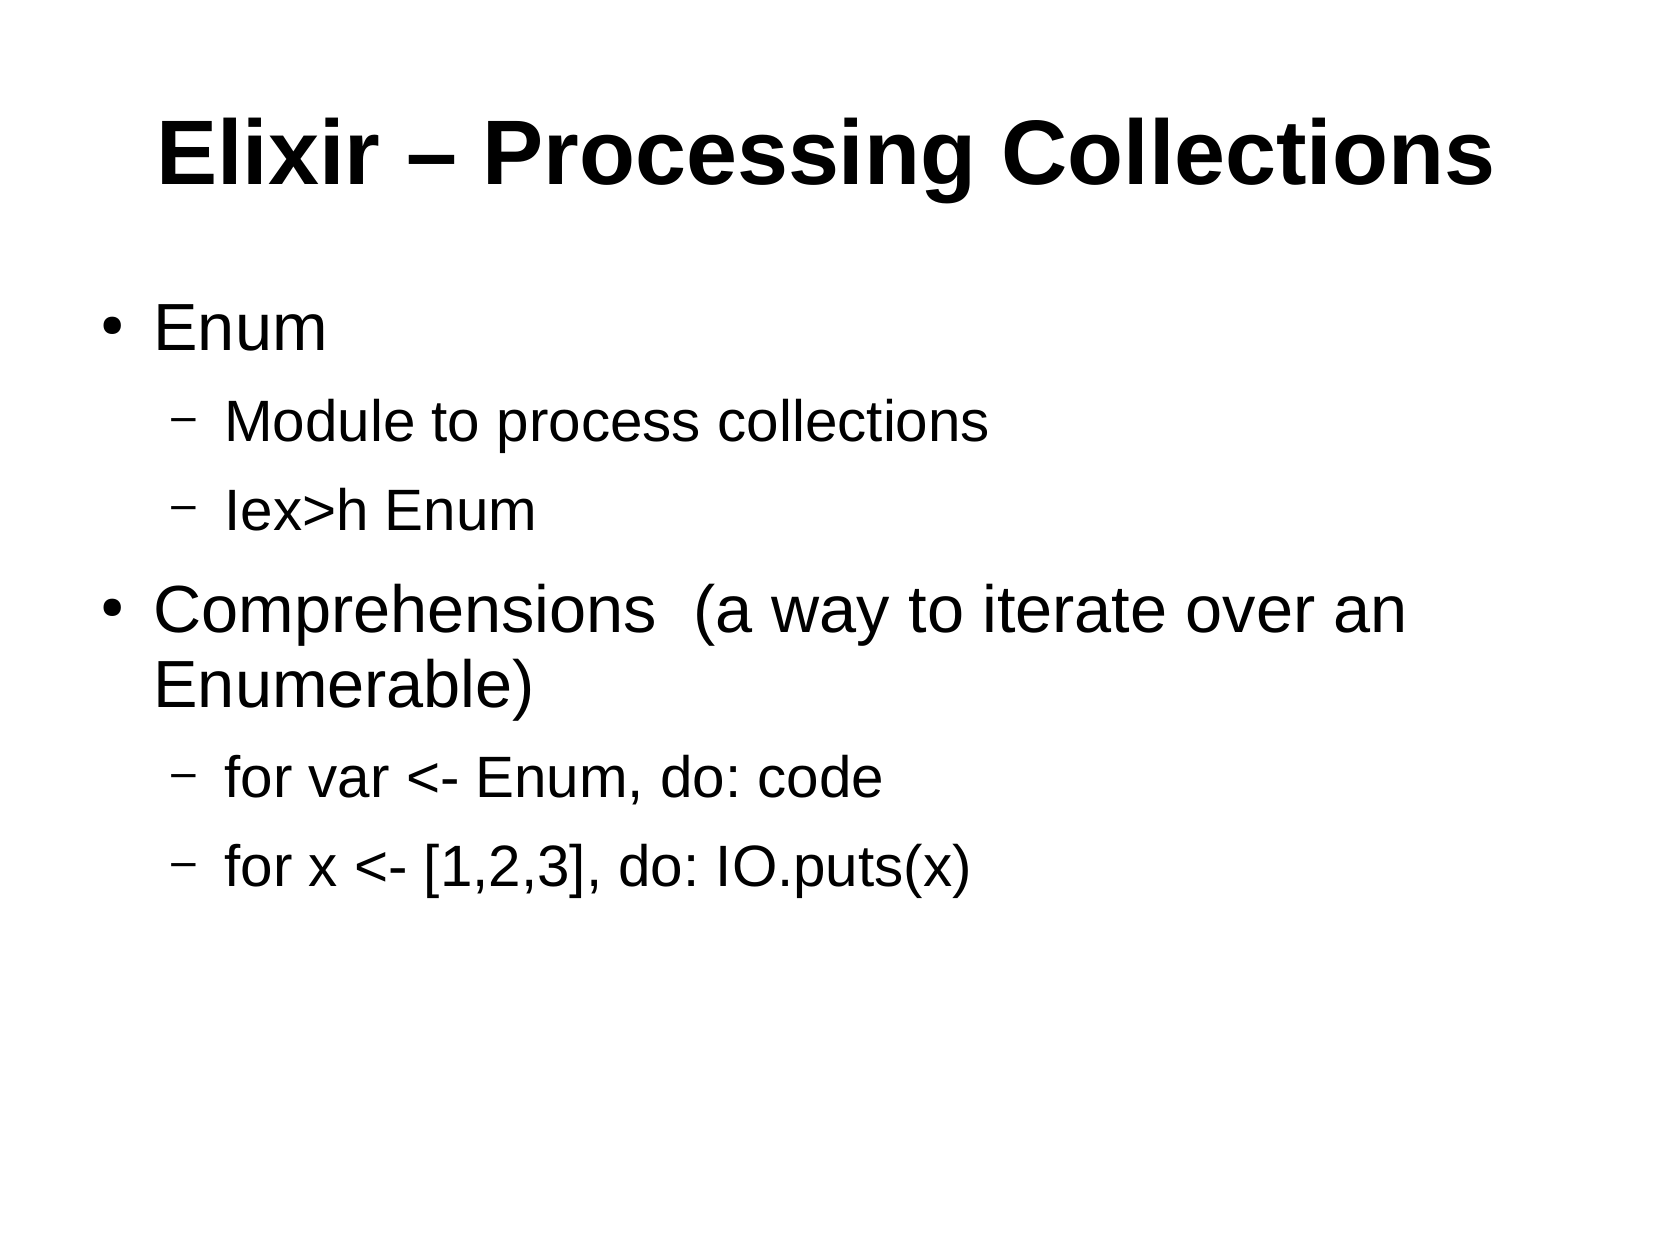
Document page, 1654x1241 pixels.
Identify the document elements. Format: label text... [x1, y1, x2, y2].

title Elixir – Processing Collections [82, 49, 1571, 257]
list Enum Module to process collections Iex>h Enum Comprehensions (a way to iterate over an Enumerable) for var <- Enum, do: code for x <- [1,2,3], do: IO.puts(x) [82, 290, 1571, 1010]
